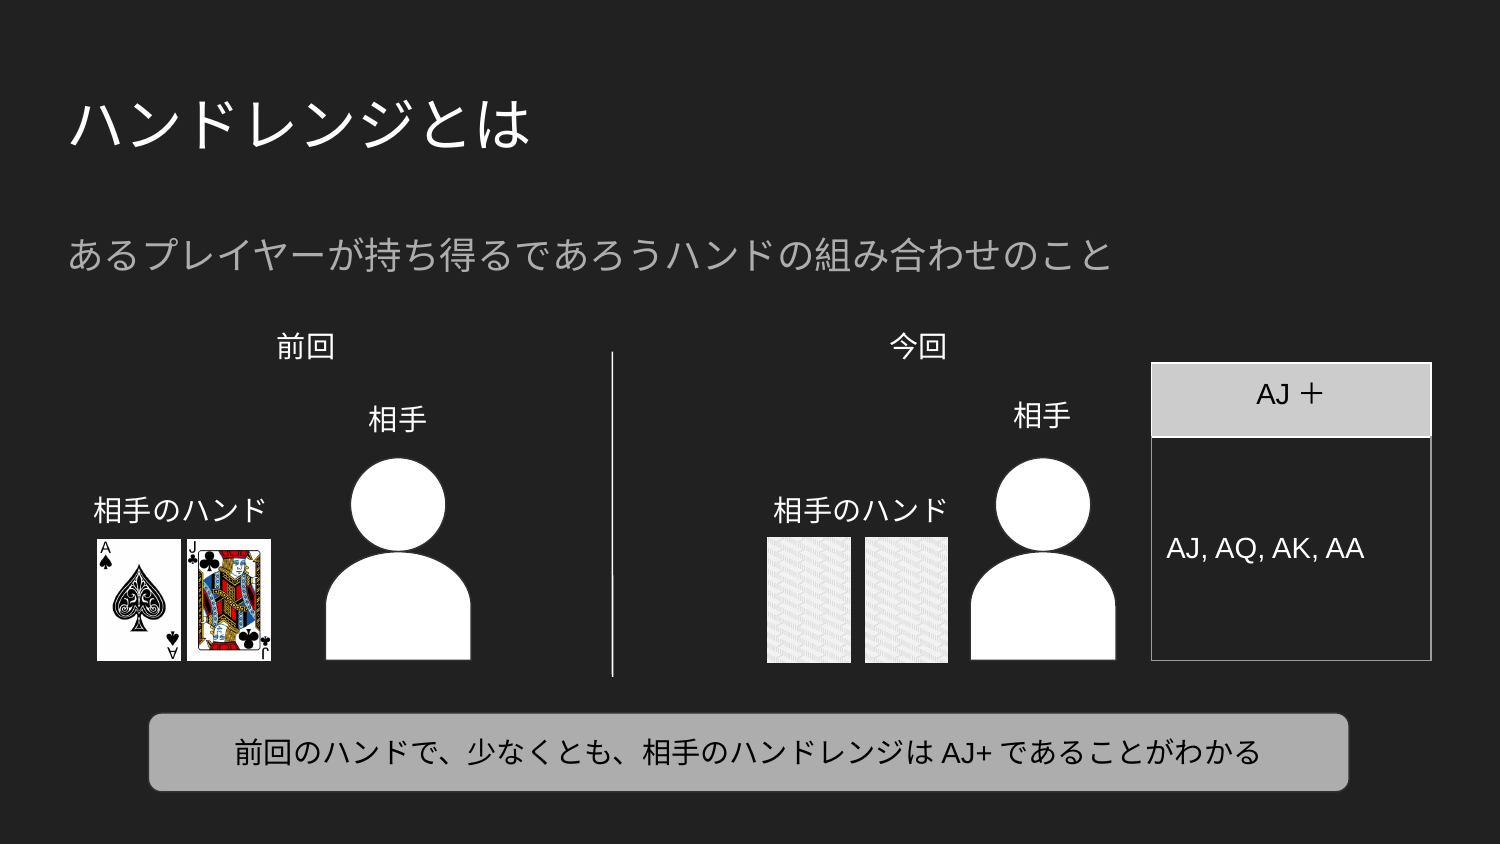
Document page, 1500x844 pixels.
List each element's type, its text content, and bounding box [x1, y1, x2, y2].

picture [767, 557, 851, 663]
picture [187, 539, 271, 661]
text_box 前回 [197, 313, 415, 393]
text_box [325, 466, 472, 661]
table_header AJ＋ [1152, 364, 1430, 436]
title ハンドレンジとは [51, 72, 1449, 167]
text_box 前回のハンドで、少なくとも、相手のハンドレンジはAJ+であることがわかる [148, 712, 1350, 792]
list あるプレイヤーが持ち得るであろうハンドの組み合わせのこと [51, 210, 1449, 771]
picture [97, 539, 181, 661]
text_box [970, 462, 1117, 661]
table_cell AJ, AQ, AK, AA [1152, 438, 1430, 660]
text_box 相手 [289, 386, 507, 466]
text_box 相手のハンド [753, 477, 970, 557]
picture [865, 557, 948, 663]
text_box 今回 [810, 313, 1027, 393]
text_box 相手のハンド [73, 477, 290, 557]
text_box 相手 [934, 382, 1151, 462]
